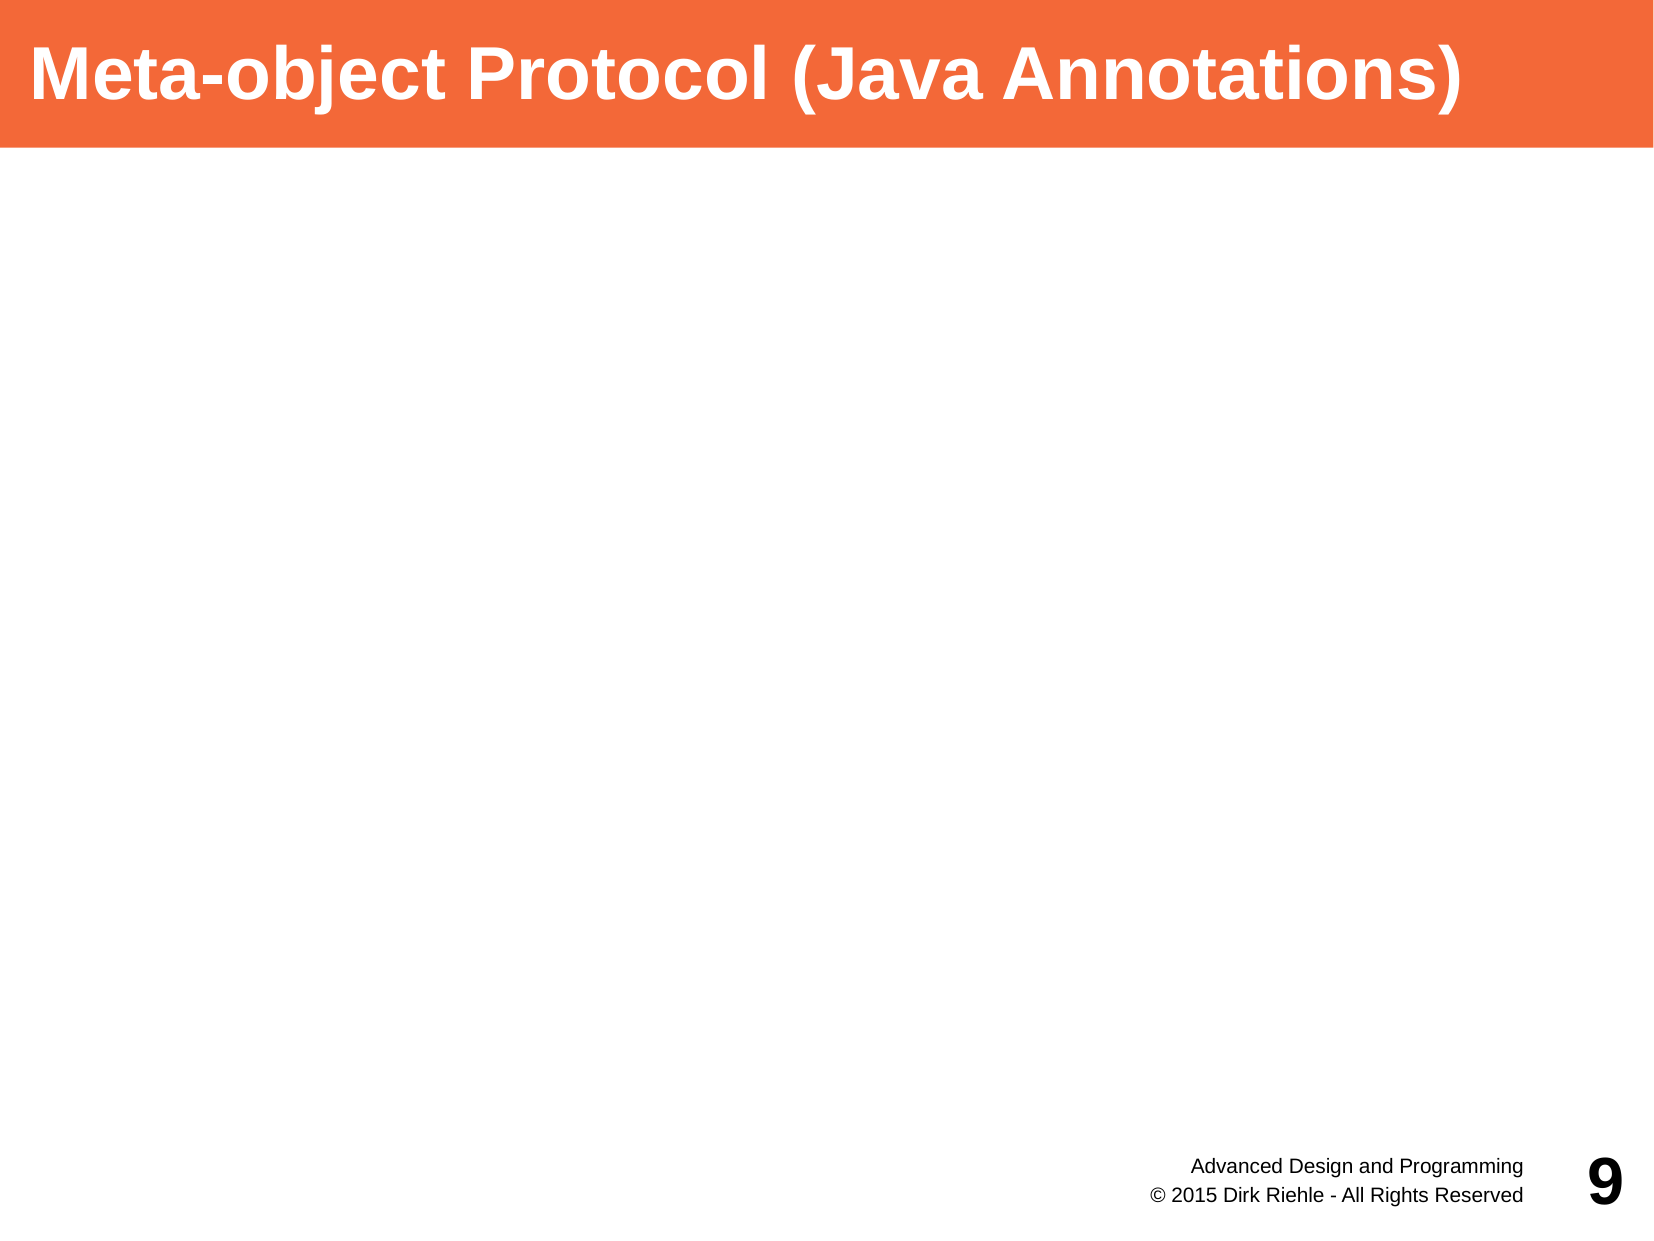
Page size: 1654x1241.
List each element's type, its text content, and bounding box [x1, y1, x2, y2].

title Meta-object Protocol (Java Annotations) [0, 0, 1654, 148]
